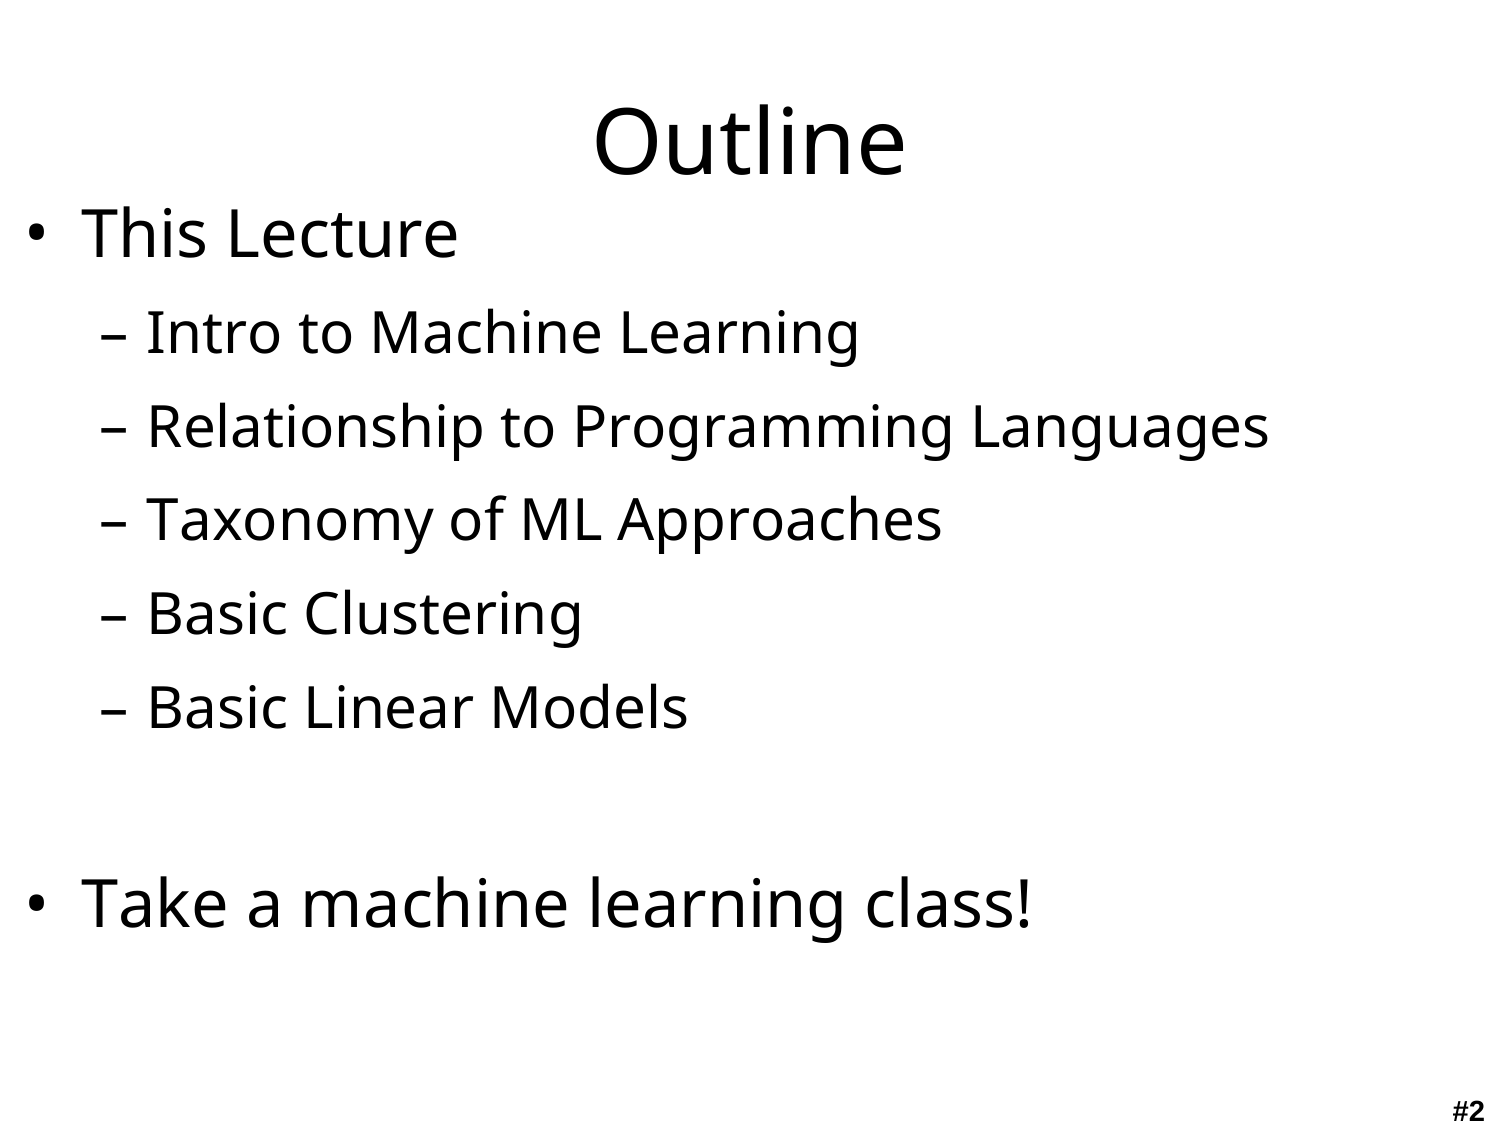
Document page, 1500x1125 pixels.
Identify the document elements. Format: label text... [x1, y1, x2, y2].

title Outline [24, 45, 1476, 185]
list This Lecture Intro to Machine Learning Relationship to Programming Languages Taxonomy of ML Approaches Basic Clustering Basic Linear Models Take a machine learning class! [24, 185, 1476, 1009]
